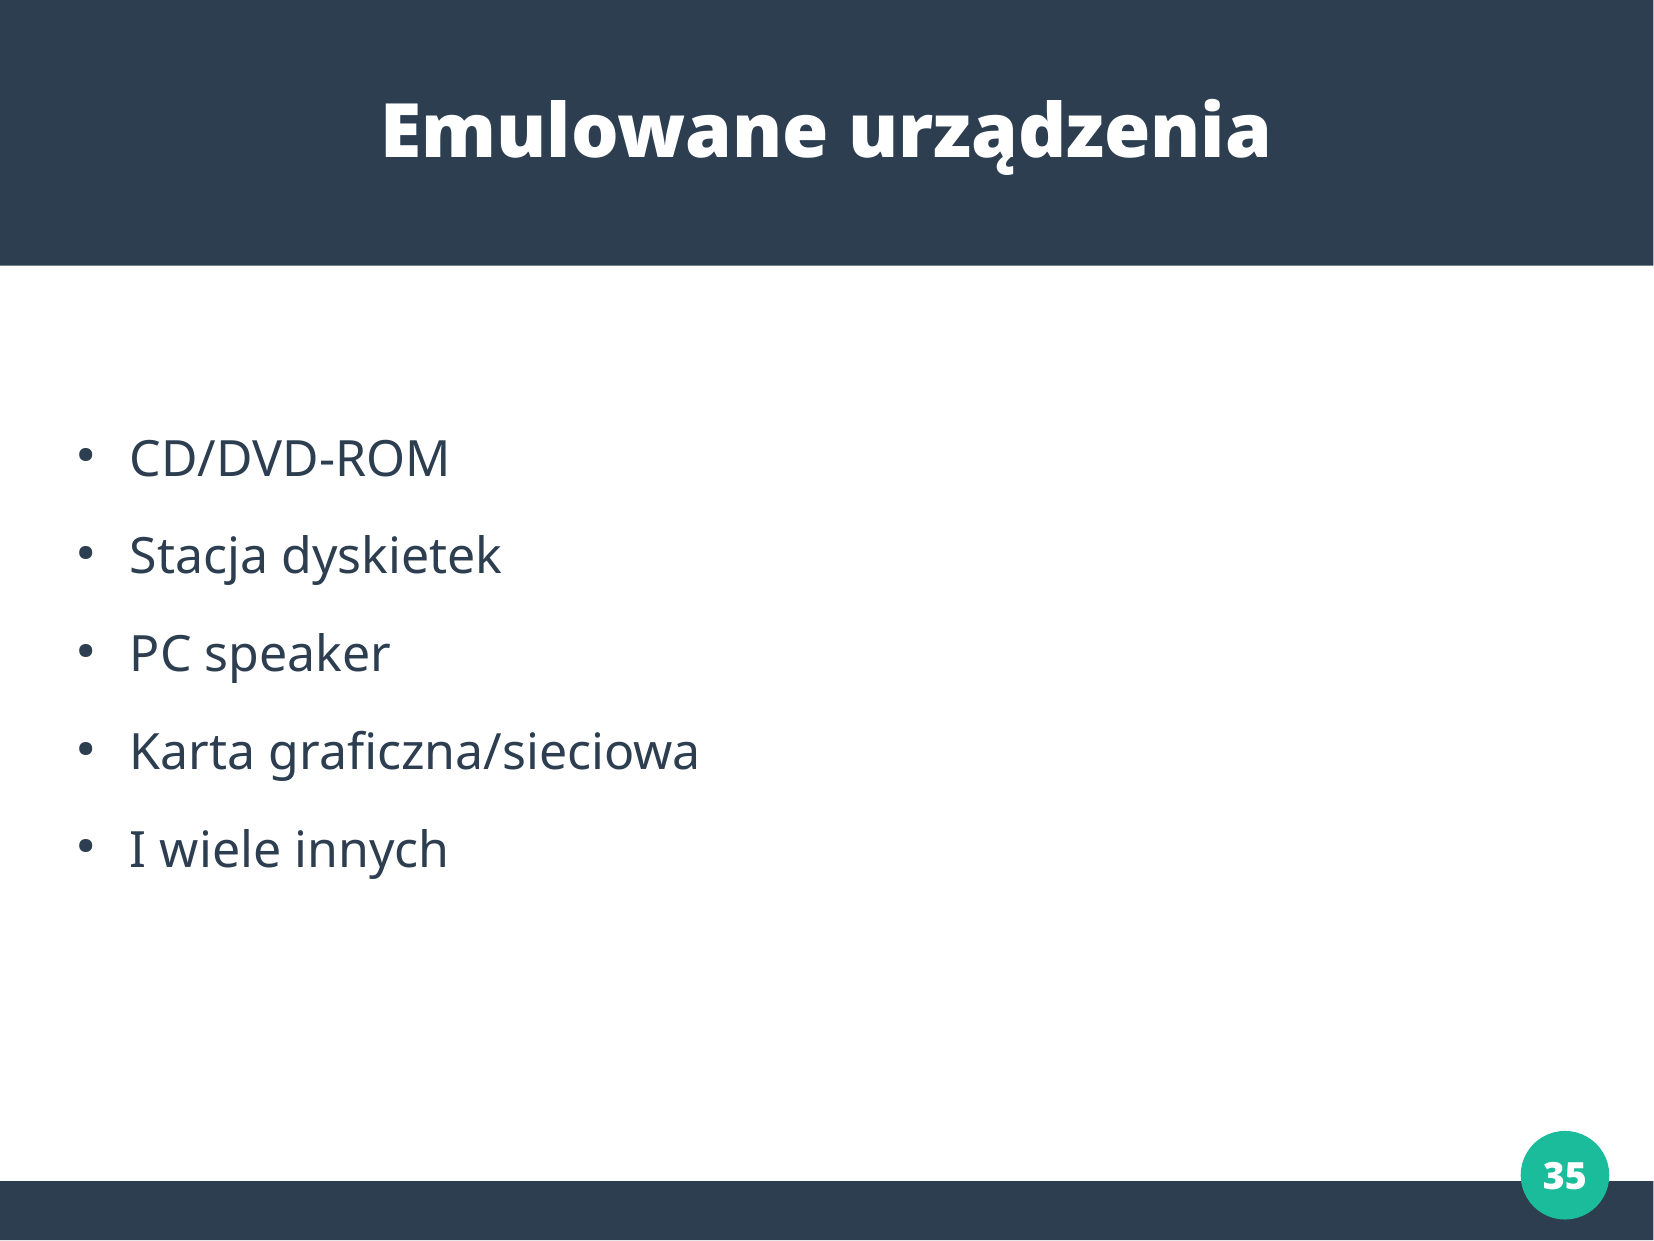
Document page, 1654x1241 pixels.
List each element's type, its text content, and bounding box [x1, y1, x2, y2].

title Emulowane urządzenia [59, 49, 1595, 207]
list CD/DVD-ROM Stacja dyskietek PC speaker Karta graficzna/sieciowa I wiele innych [59, 324, 1595, 1152]
